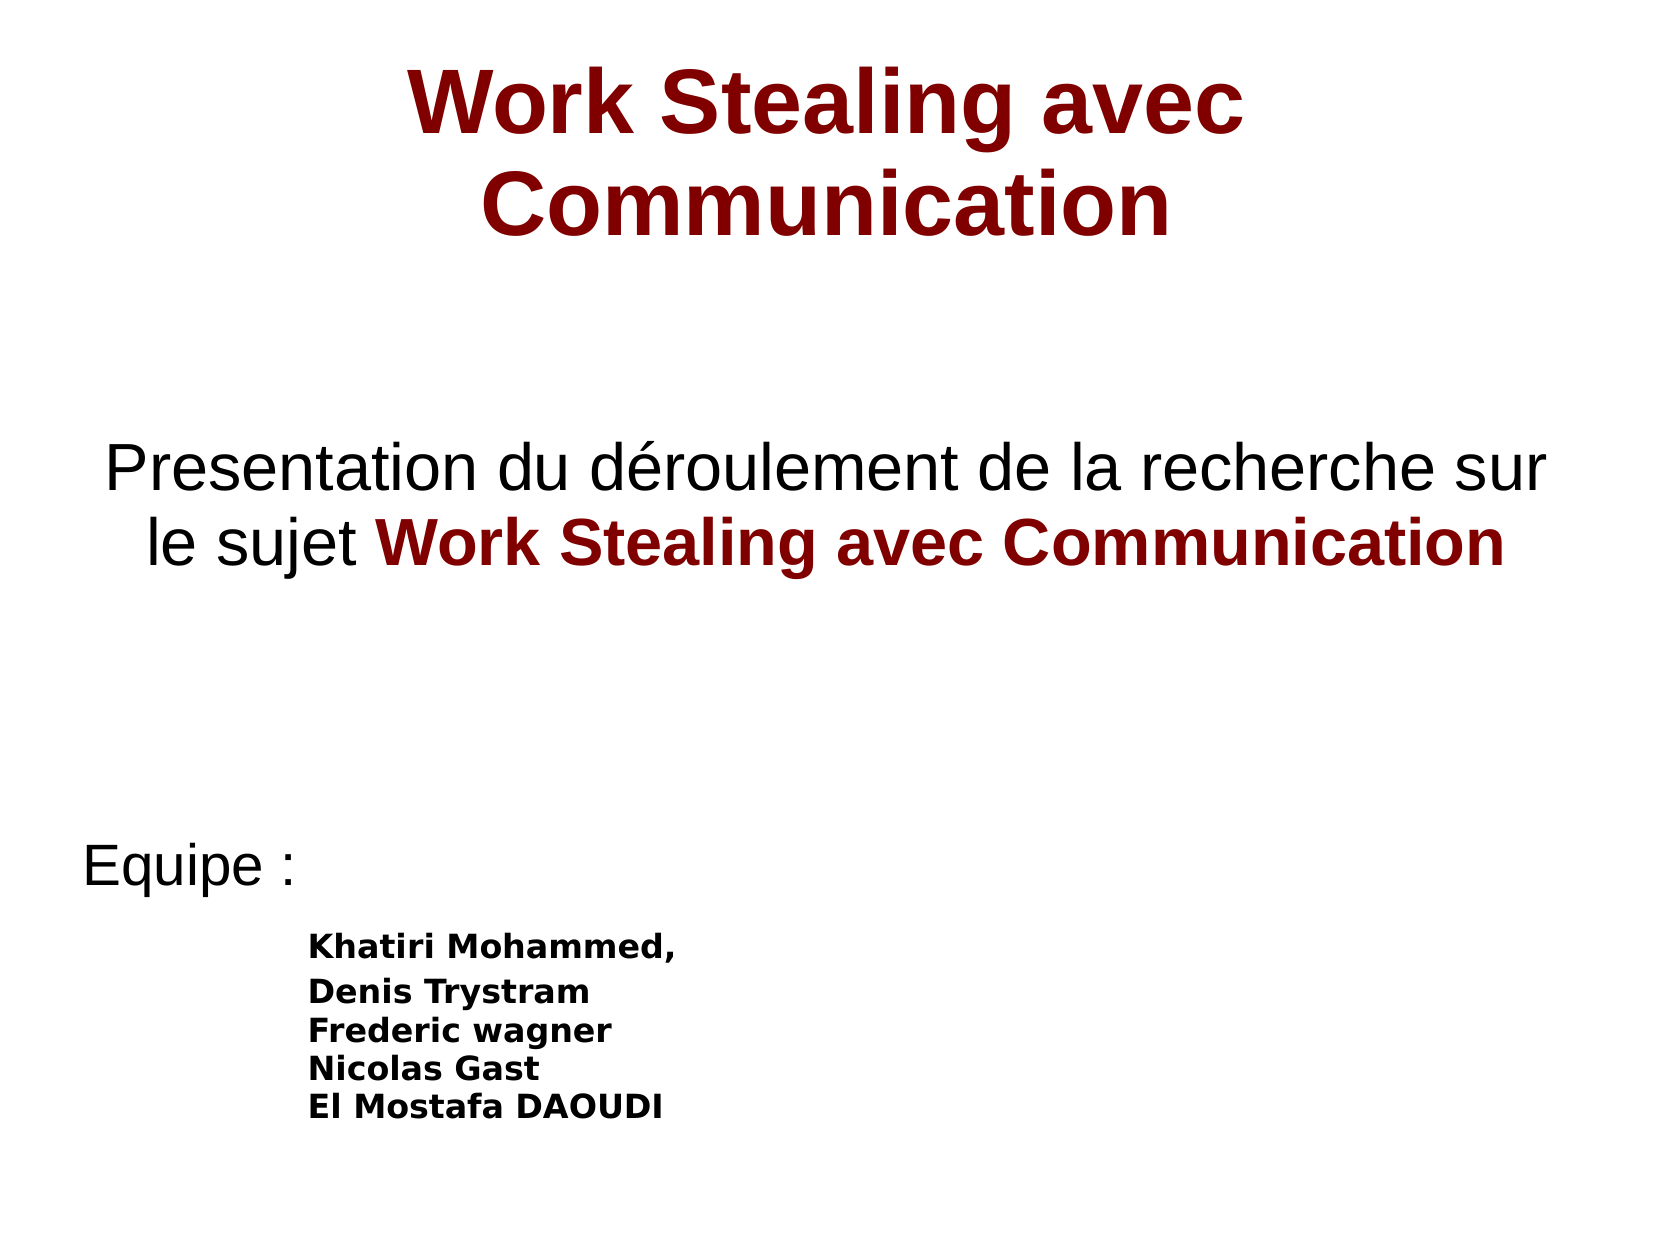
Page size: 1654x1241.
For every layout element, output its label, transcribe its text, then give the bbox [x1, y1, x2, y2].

subtitle Presentation du déroulement de la recherche sur le sujet Work Stealing avec Communication [82, 290, 1571, 721]
title Work Stealing avec Communication [82, 49, 1571, 257]
text_box Equipe : Khatiri Mohammed, Denis Trystram Frederic wagner Nicolas Gast El Mostafa DAOUDI [82, 765, 1571, 1195]
